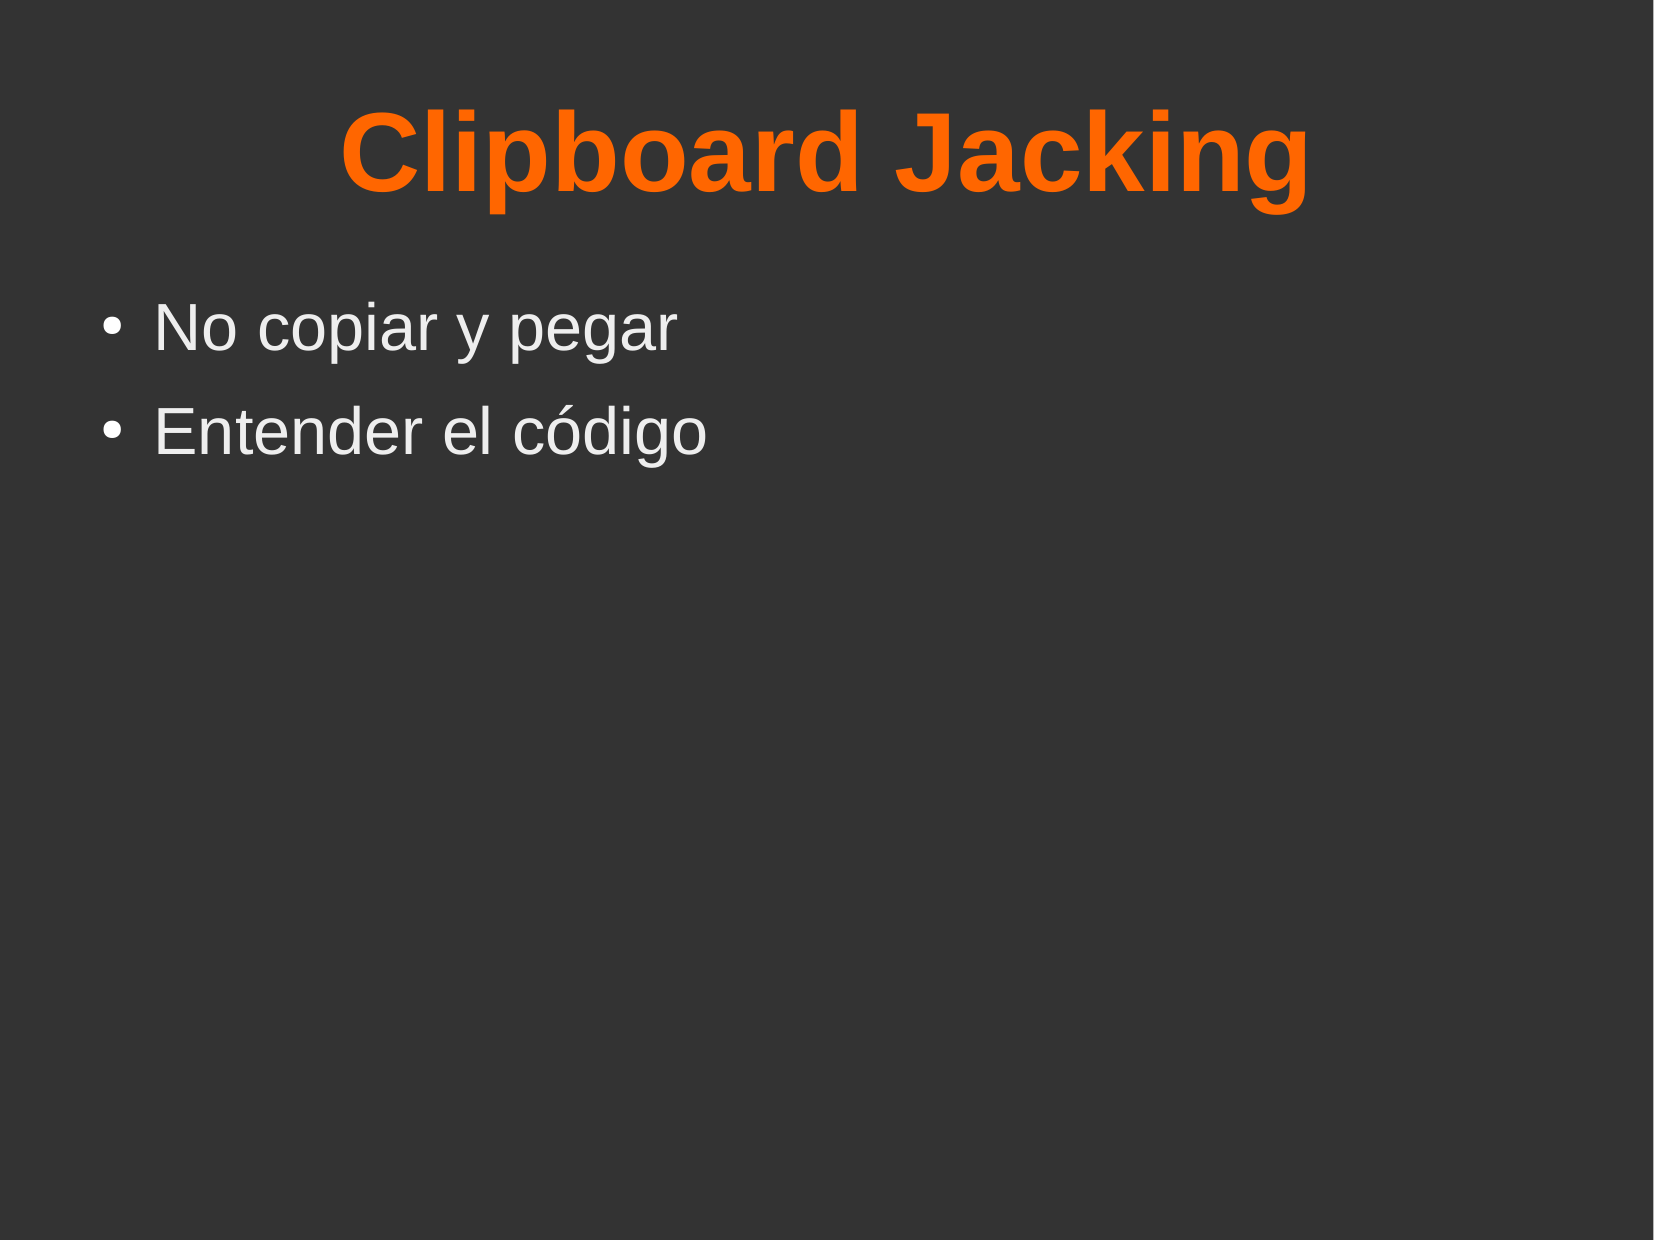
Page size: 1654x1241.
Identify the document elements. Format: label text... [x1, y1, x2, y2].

list No copiar y pegar Entender el código [82, 290, 1571, 1010]
title Clipboard Jacking [82, 49, 1571, 257]
